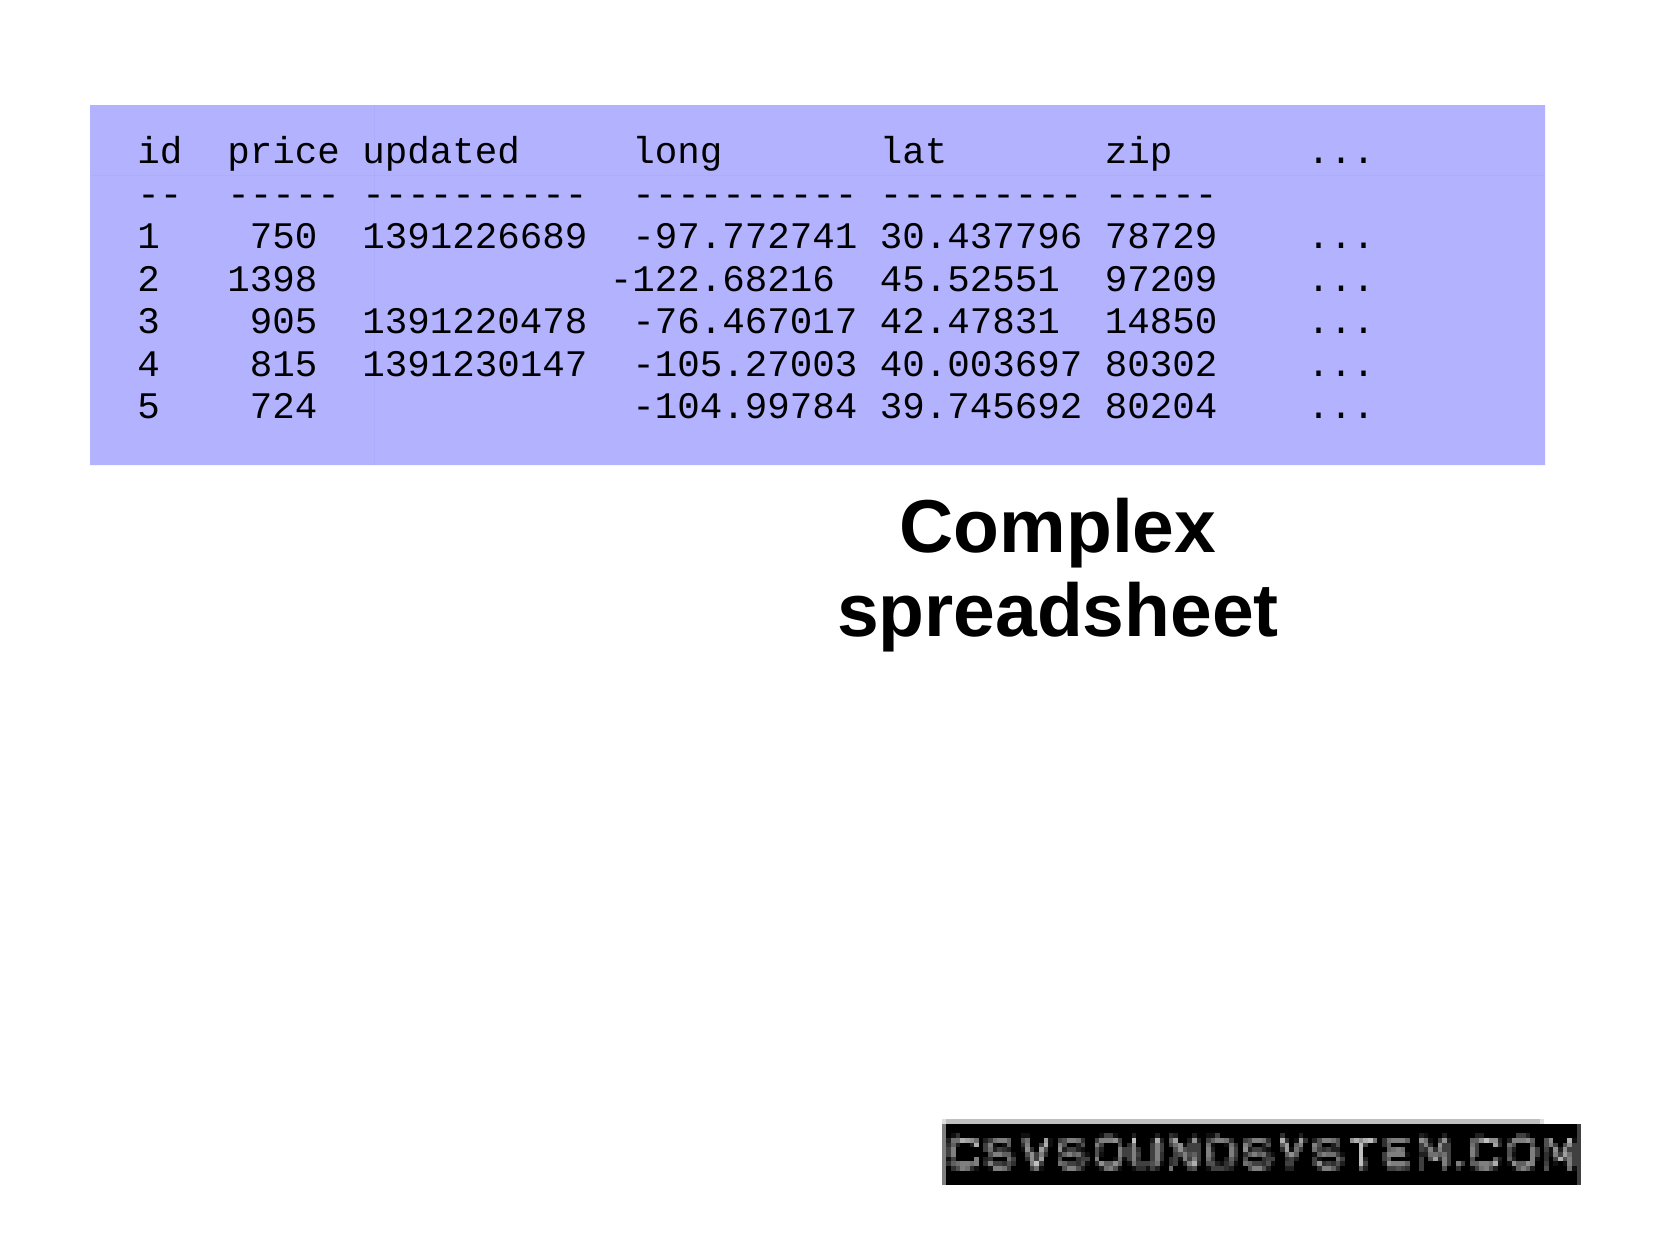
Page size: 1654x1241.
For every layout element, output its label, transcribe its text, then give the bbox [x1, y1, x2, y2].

picture [933, 1064, 1591, 1185]
text_box [90, 105, 1546, 466]
text_box id price updated long lat zip ... -- ----- ---------- ---------- --------- ----- 1 750 1391226689 -97.772741 30.437796 78729 ... 2 1398 -122.68216 45.52551 97209 ... 3 905 1391220478 -76.467017 42.47831 14850 ... 4 815 1391230147 -105.27003 40.003697 80302 ... 5 724 -104.99784 39.745692 80204 ... [122, 125, 1390, 438]
text_box Complex spreadsheet [822, 477, 1295, 661]
